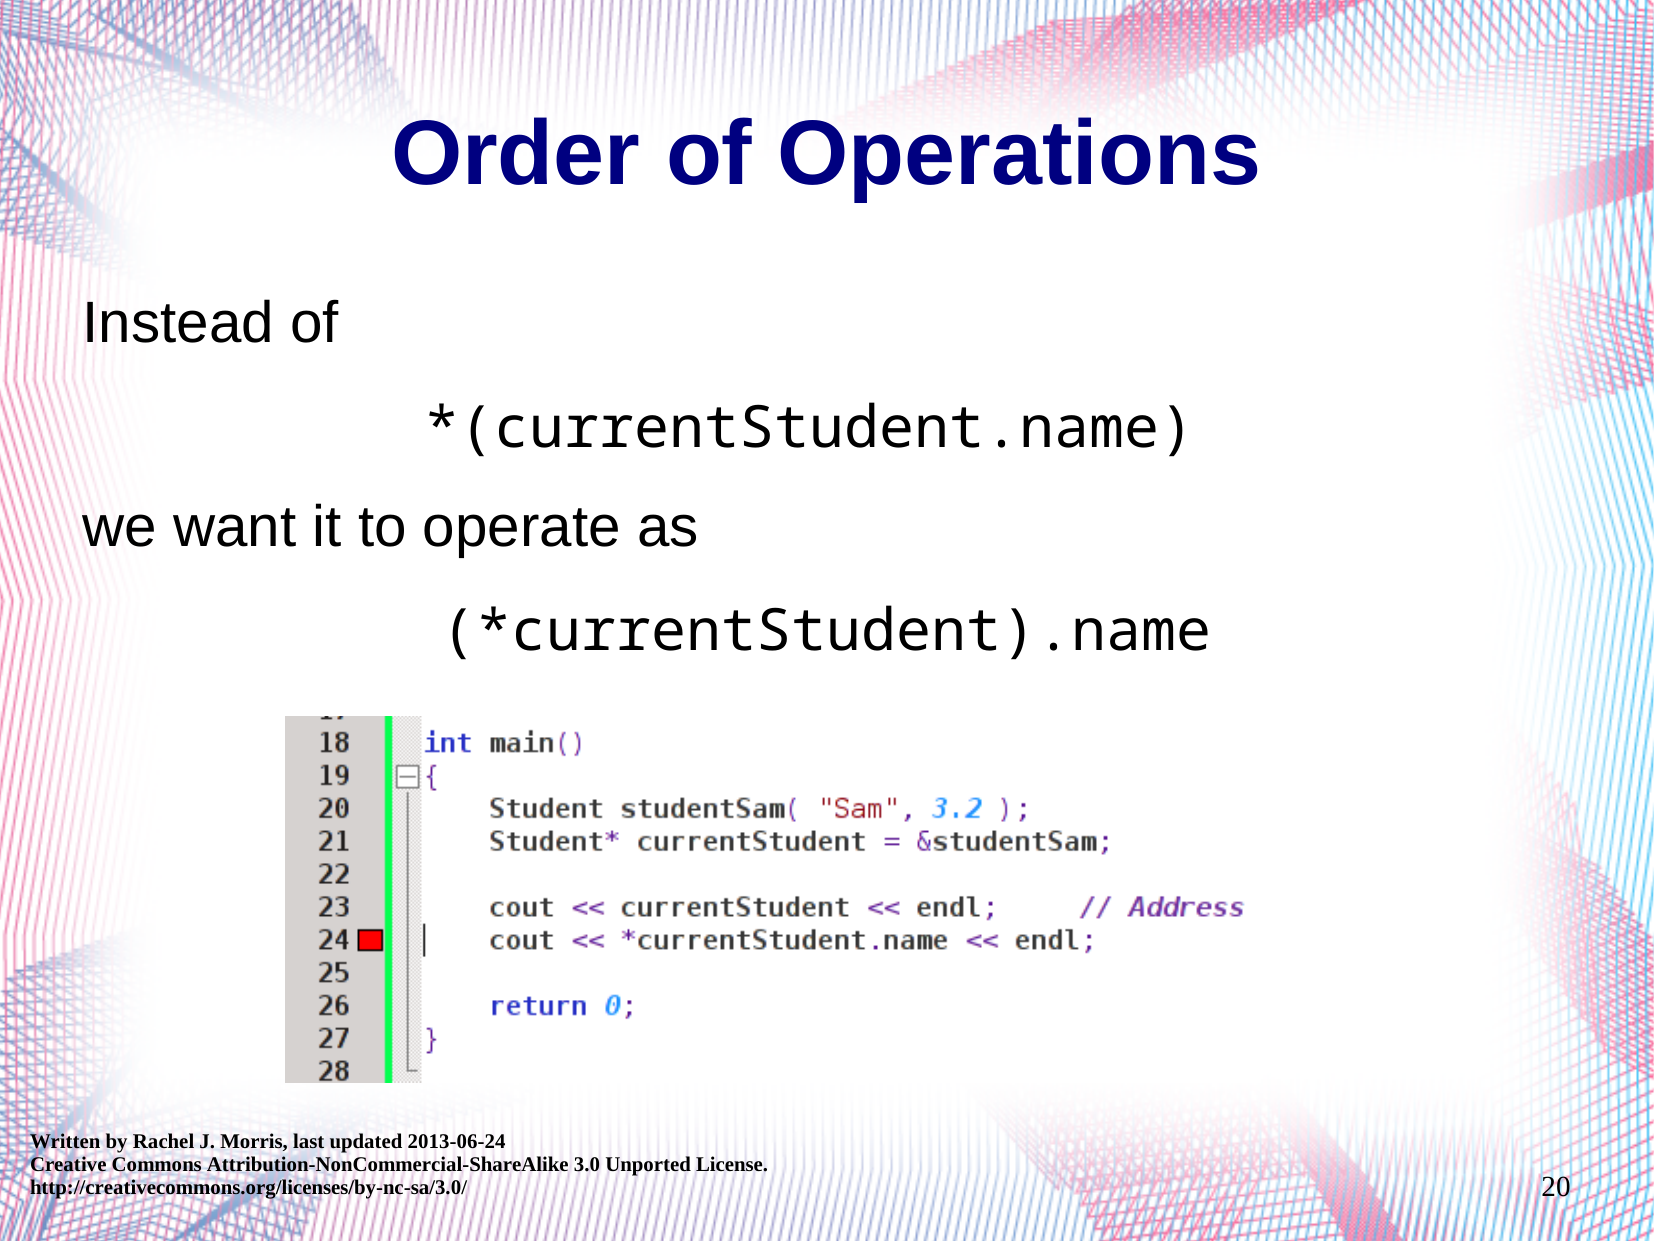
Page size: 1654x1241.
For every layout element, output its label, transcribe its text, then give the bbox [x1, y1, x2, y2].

picture [0, 0, 1654, 1241]
list Instead of *(currentStudent.name) we want it to operate as (*currentStudent).name [82, 290, 1571, 676]
title Order of Operations [82, 49, 1571, 257]
